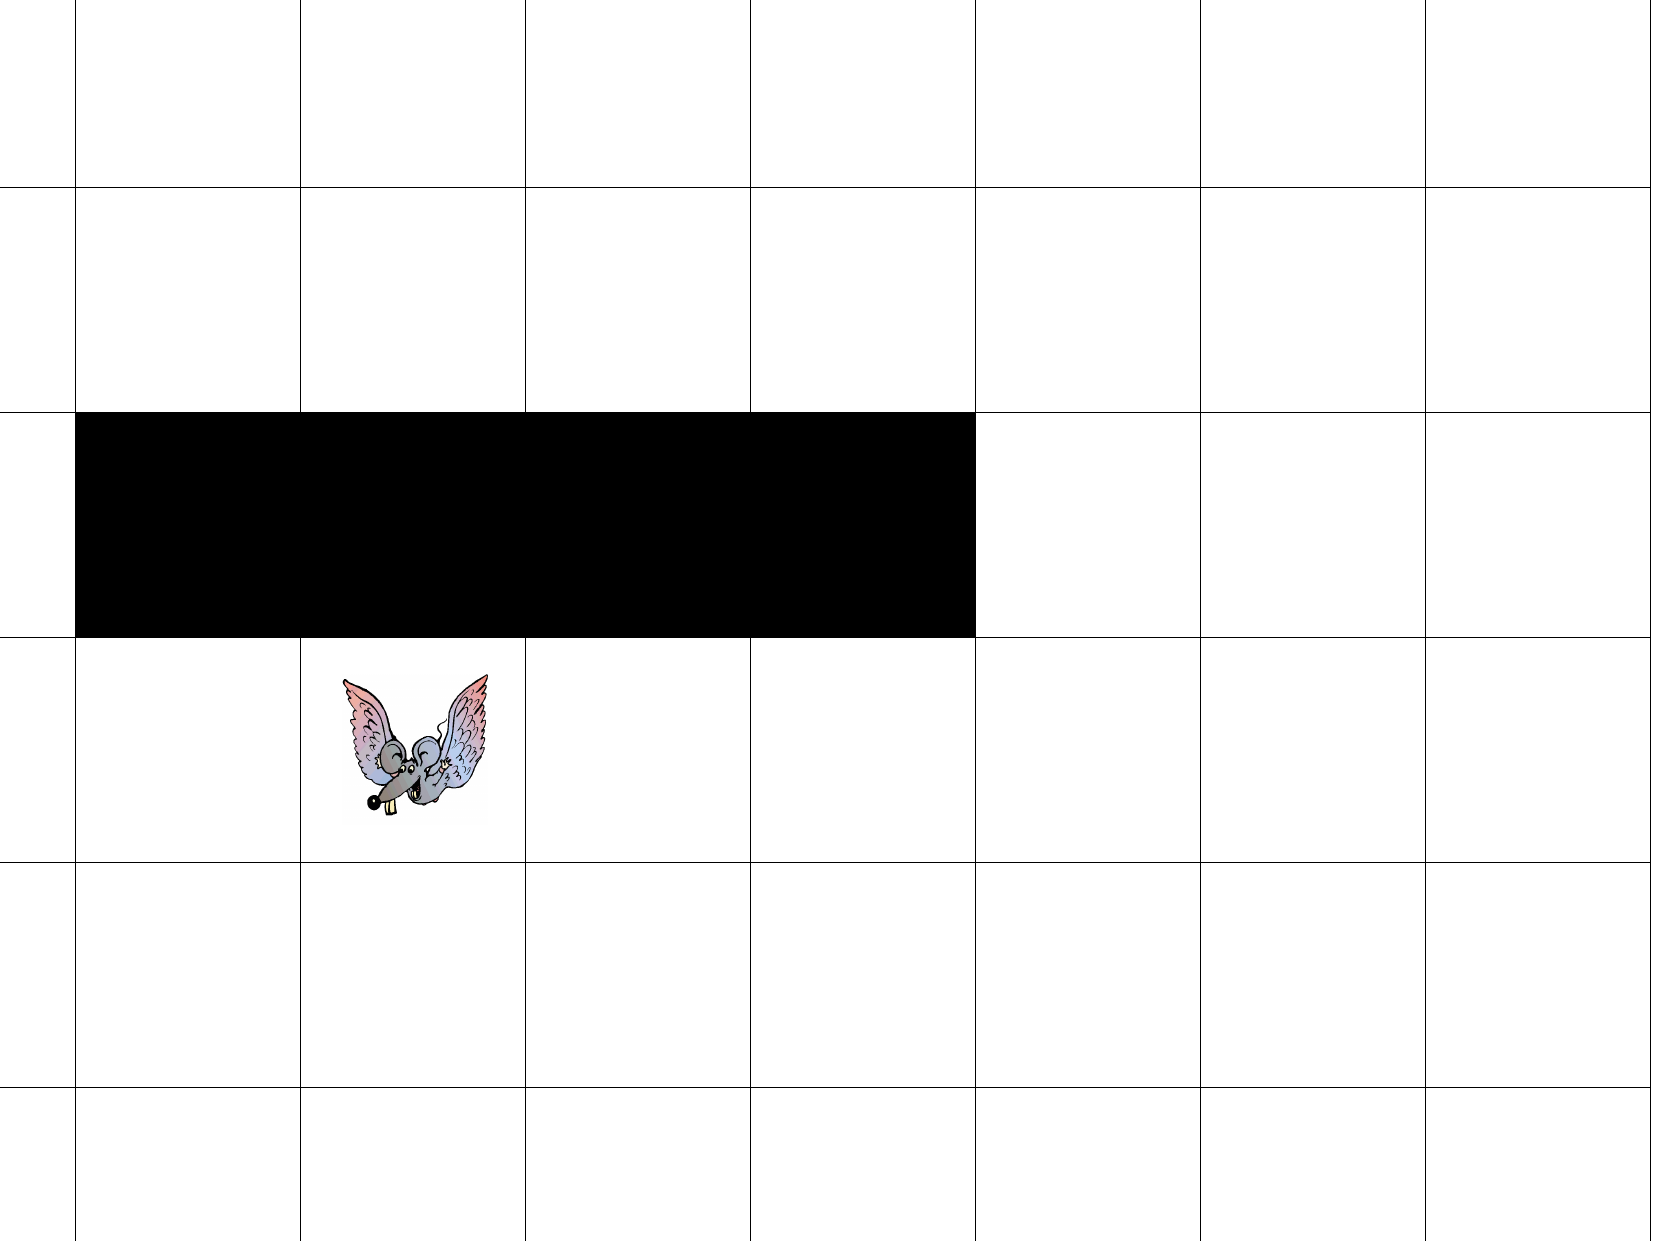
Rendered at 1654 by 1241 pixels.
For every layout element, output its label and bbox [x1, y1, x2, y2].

text_box [0, 0, 1651, 1241]
picture [342, 674, 488, 826]
